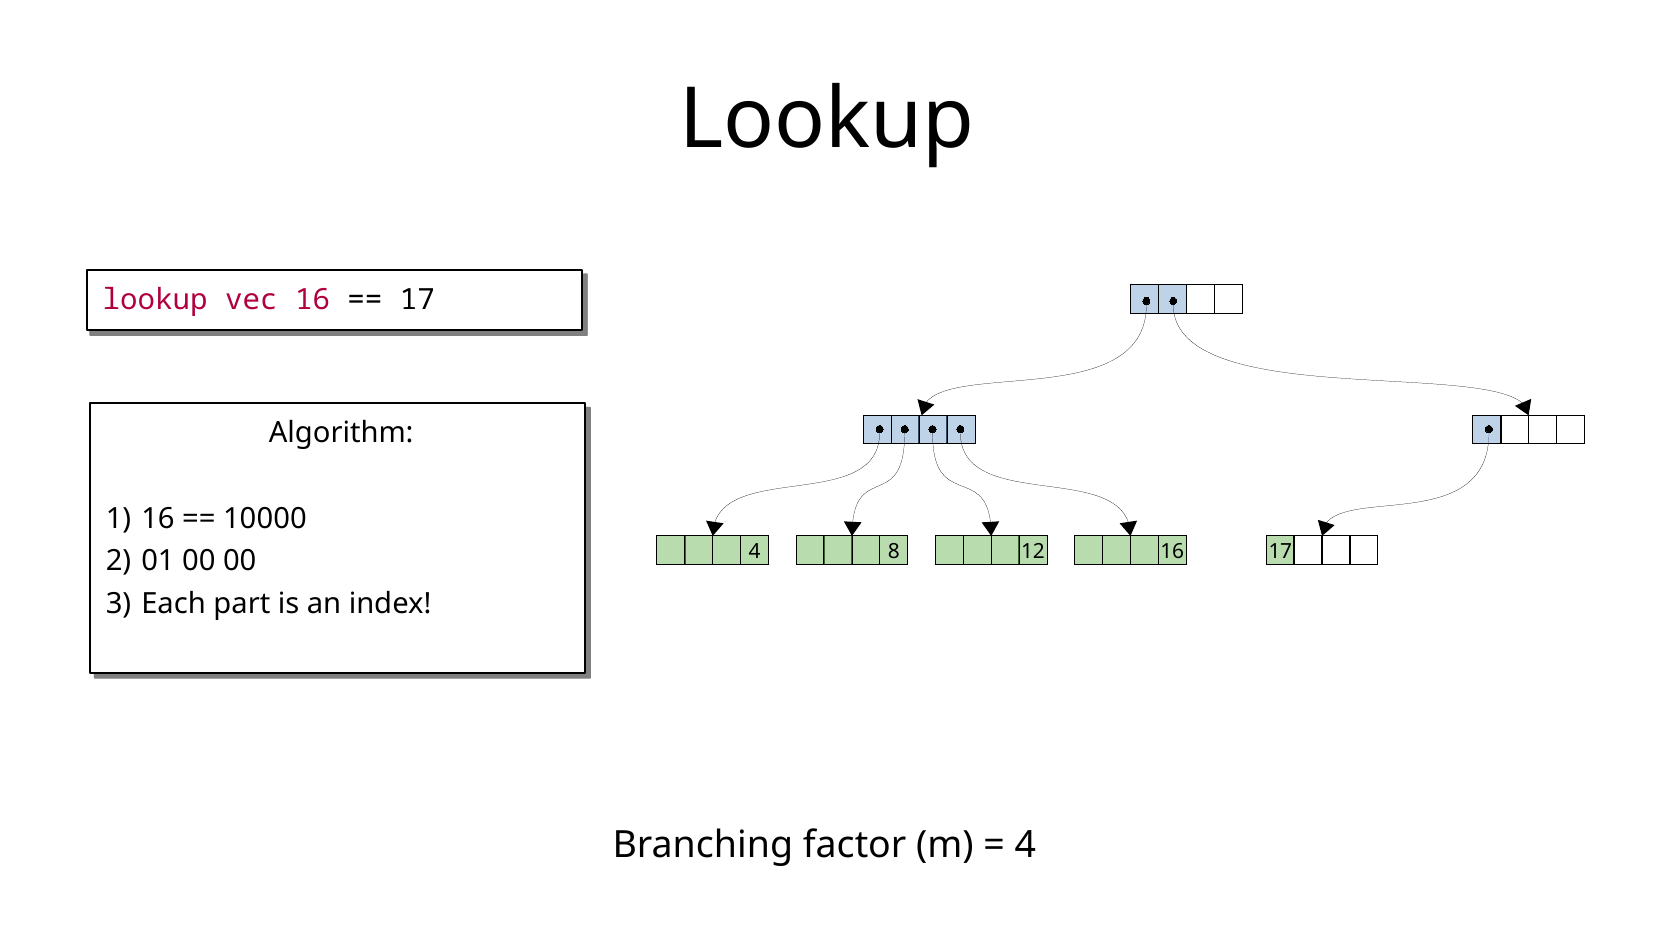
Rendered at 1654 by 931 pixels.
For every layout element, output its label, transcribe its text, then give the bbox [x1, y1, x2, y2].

text_box [656, 535, 741, 565]
text_box Branching factor (m) = 4 [597, 810, 1057, 886]
text_box lookup vec 16 == 17 [86, 270, 582, 331]
text_box Algorithm: 16 == 10000 01 00 00 Each part is an index! [90, 402, 586, 661]
text_box [1130, 284, 1187, 314]
text_box 17 [1266, 535, 1293, 565]
text_box [935, 535, 1020, 565]
text_box [863, 415, 976, 444]
text_box 8 [880, 535, 908, 565]
text_box [796, 535, 880, 565]
text_box 16 [1159, 535, 1187, 565]
title Lookup [82, 37, 1571, 193]
text_box 12 [1020, 535, 1048, 565]
text_box [1472, 415, 1500, 444]
text_box [1074, 535, 1159, 565]
text_box 4 [741, 535, 769, 565]
